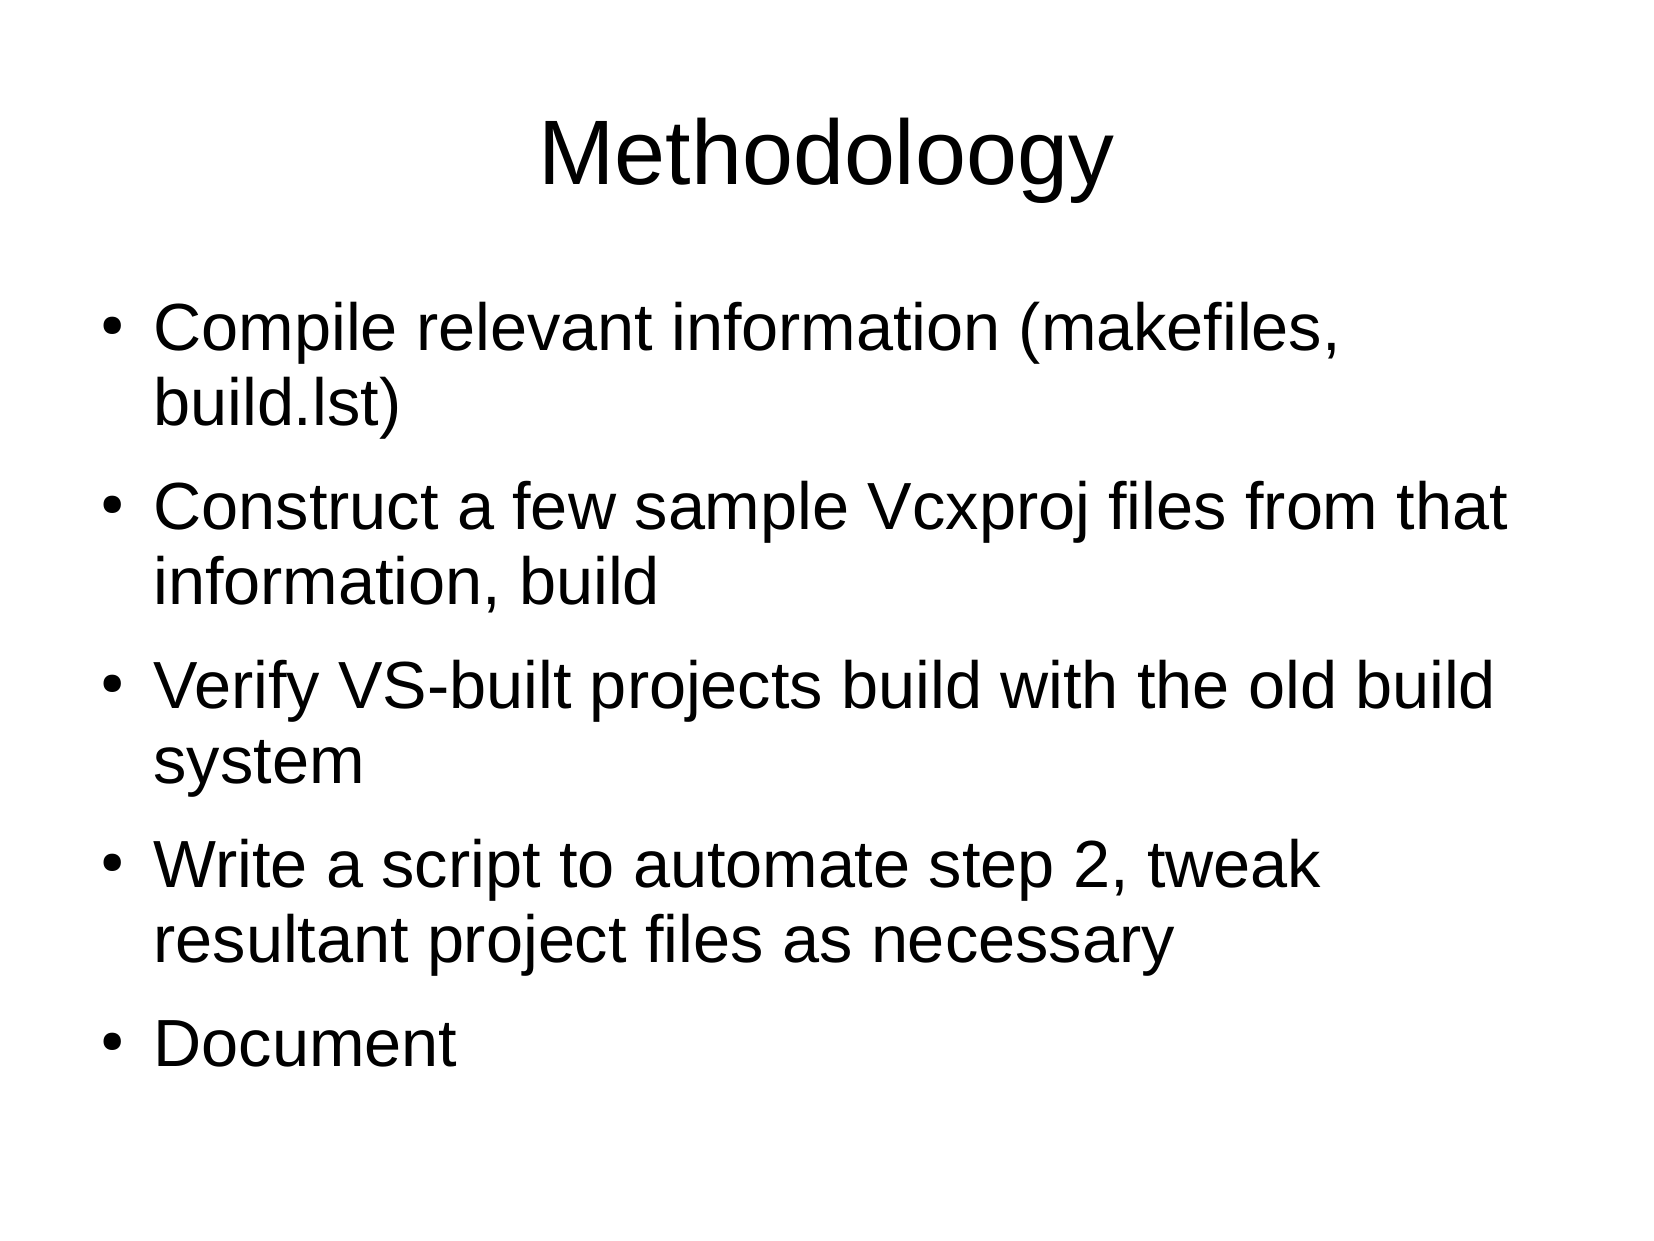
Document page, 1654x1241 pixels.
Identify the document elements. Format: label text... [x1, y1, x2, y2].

list Compile relevant information (makefiles, build.lst) Construct a few sample Vcxproj files from that information, build Verify VS-built projects build with the old build system Write a script to automate step 2, tweak resultant project files as necessary Document [82, 290, 1571, 1109]
title Methodoloogy [82, 49, 1571, 257]
